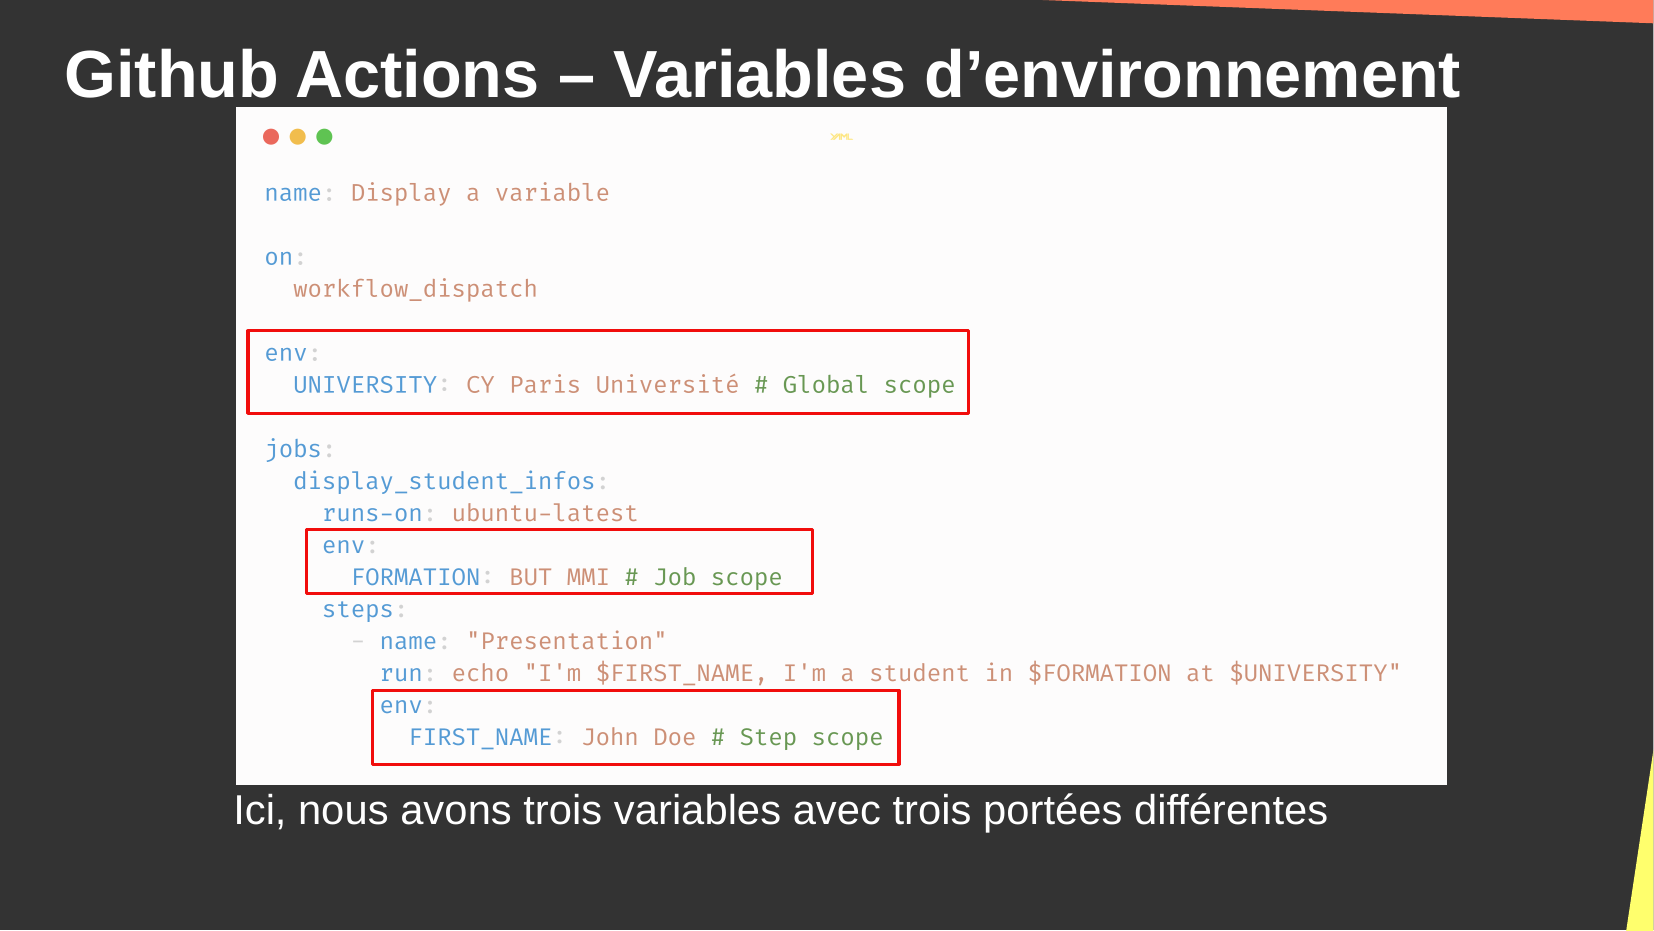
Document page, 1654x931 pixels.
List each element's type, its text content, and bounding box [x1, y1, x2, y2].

text_box Ici, nous avons trois variables avec trois portées différentes [218, 779, 1353, 888]
text_box [1626, 746, 1654, 931]
title Github Actions – Variables d’environnement [64, 37, 1471, 113]
picture [236, 107, 1447, 785]
text_box [1042, 0, 1654, 24]
